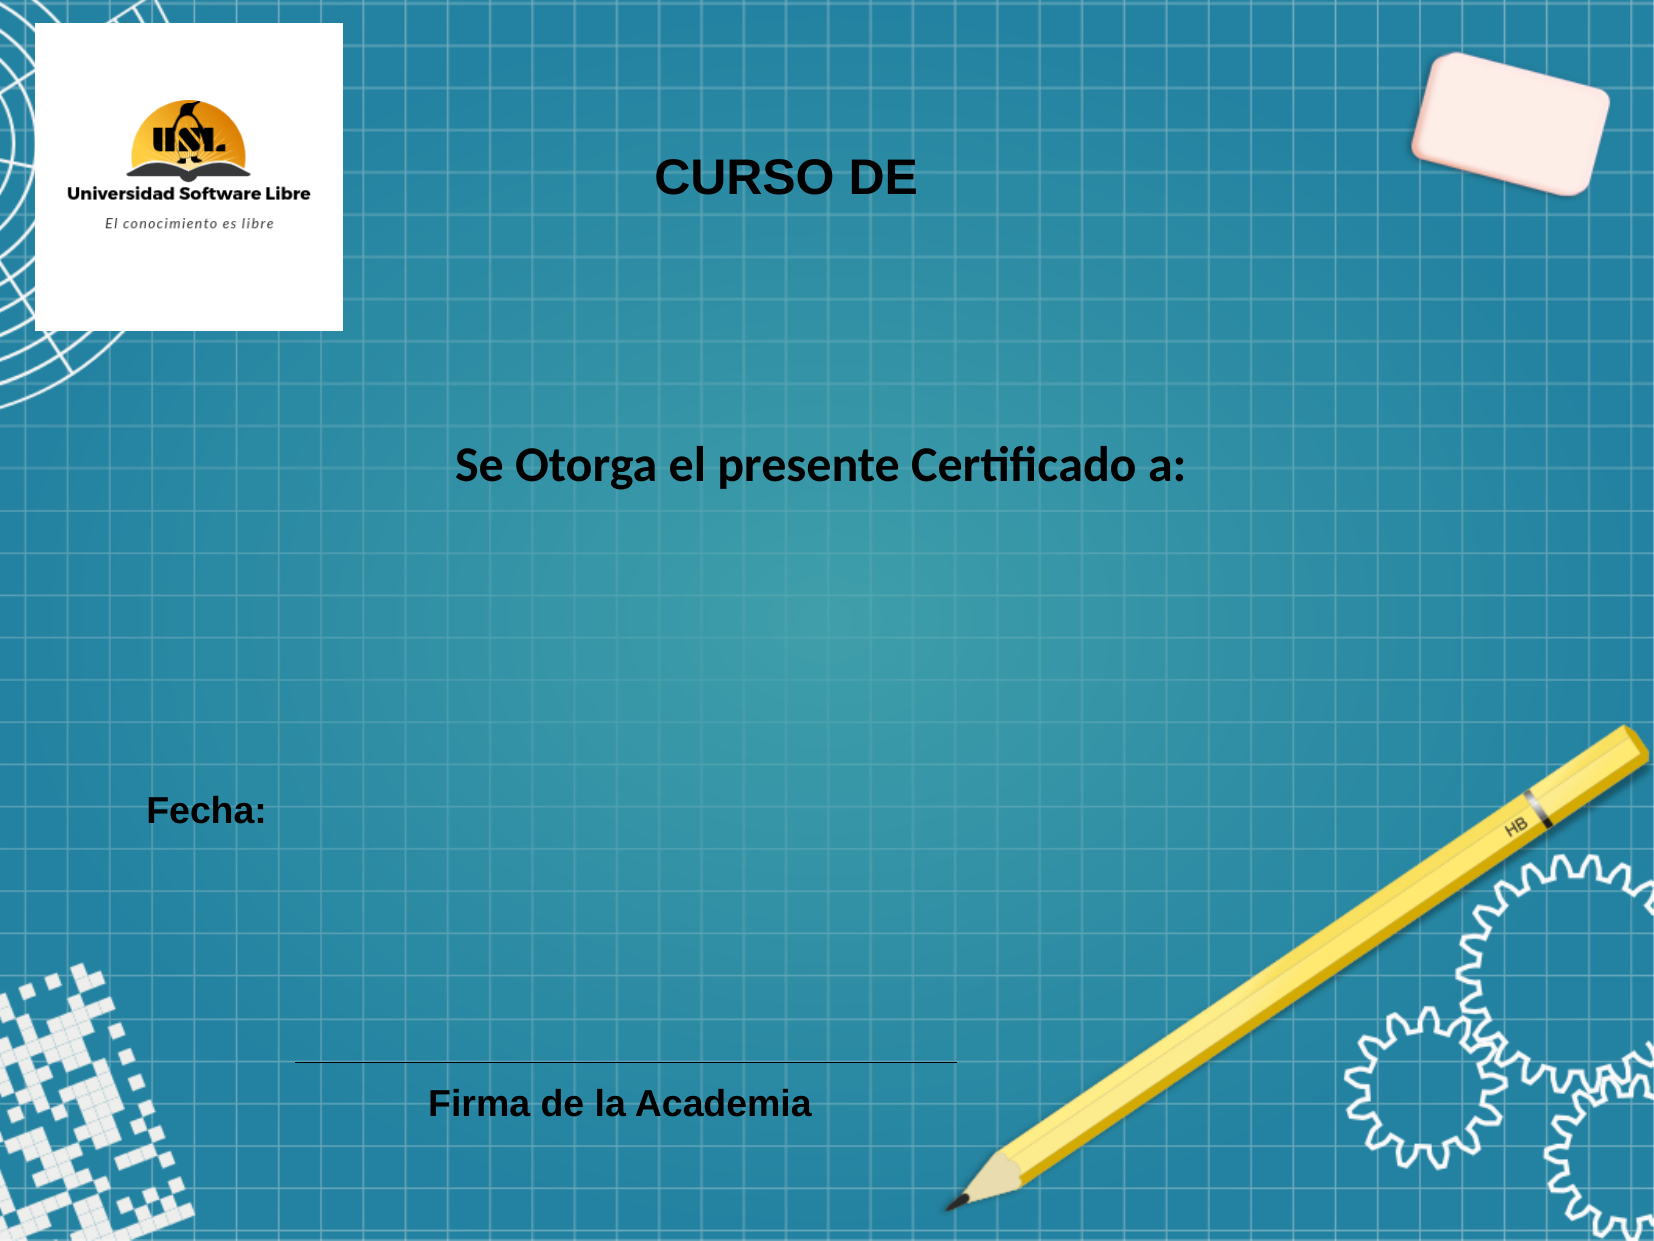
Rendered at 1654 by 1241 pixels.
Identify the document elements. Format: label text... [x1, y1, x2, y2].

text_box Firma de la Academia [330, 1074, 910, 1132]
text_box Se Otorga el presente Certificado a: [283, 437, 1359, 502]
picture [0, 0, 1654, 1241]
text_box Fecha: [35, 781, 378, 839]
text_box CURSO DE [413, 141, 1170, 213]
